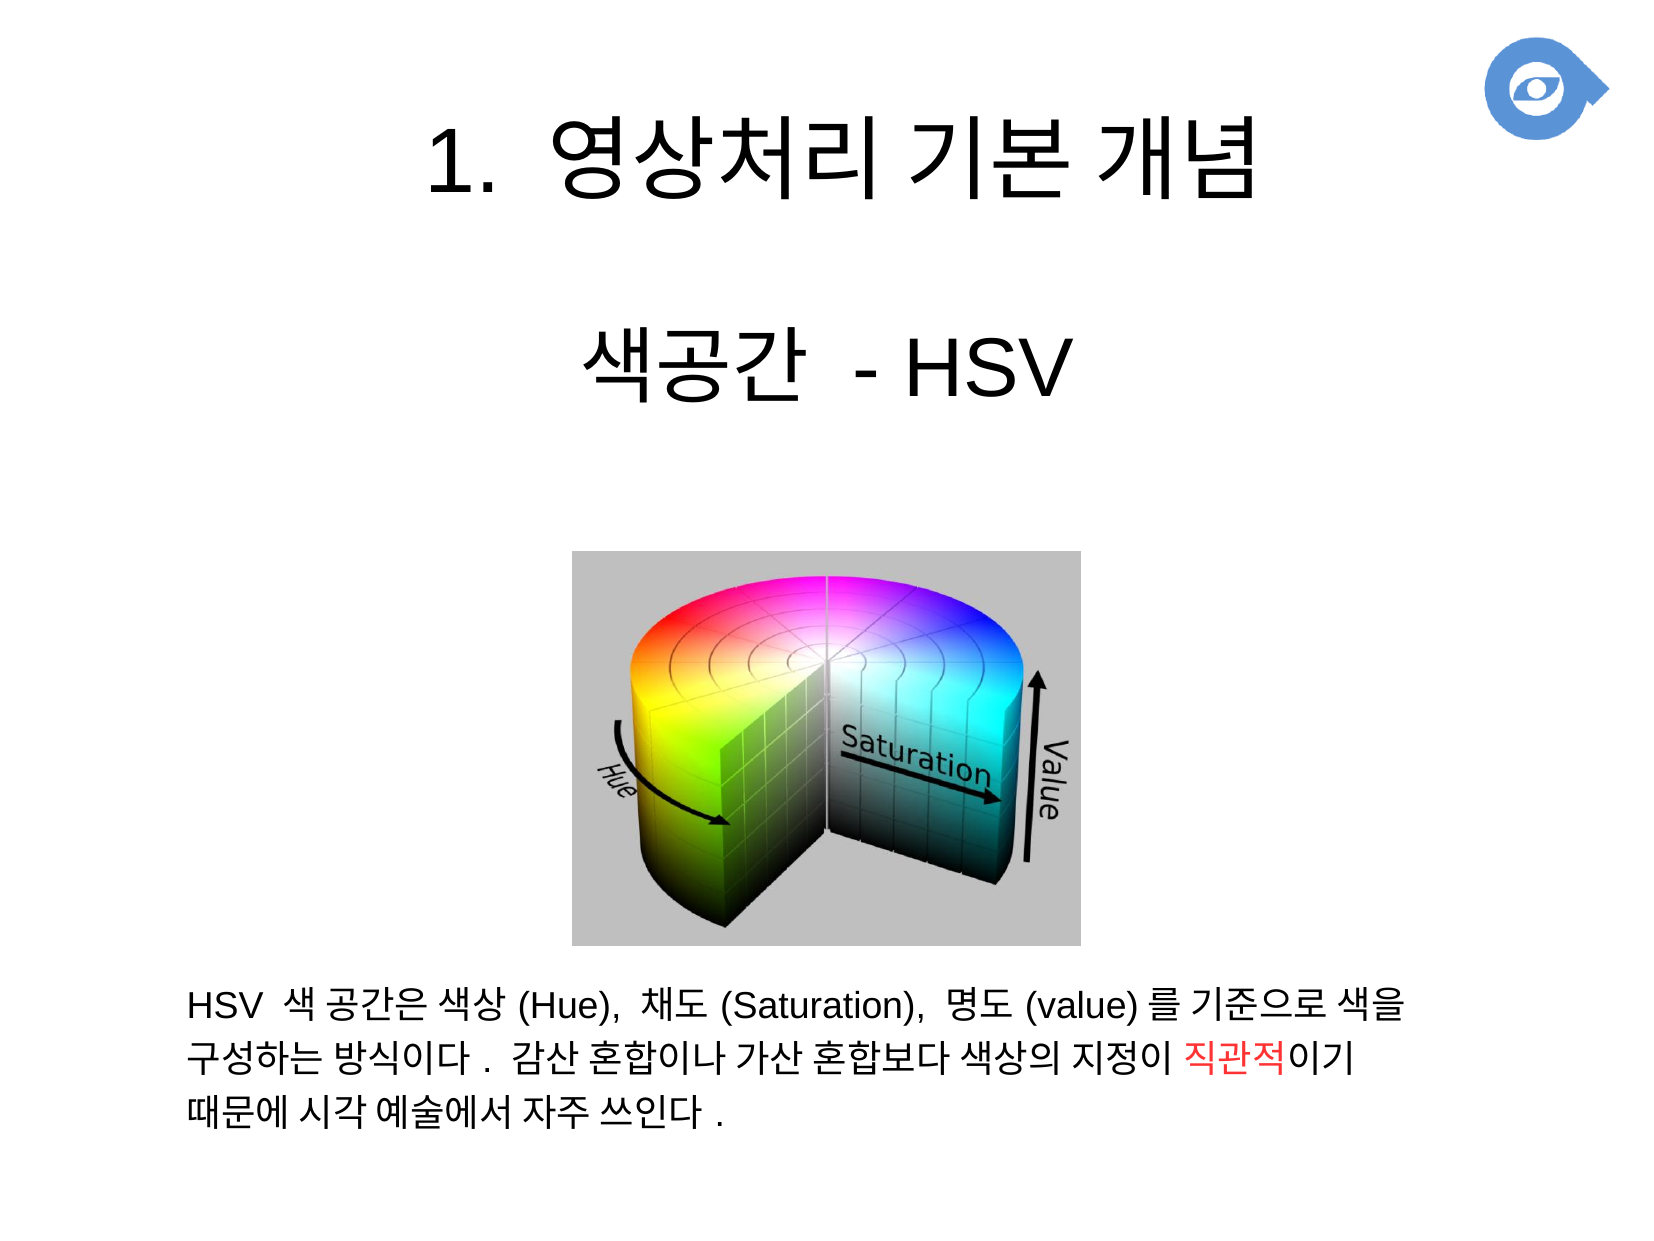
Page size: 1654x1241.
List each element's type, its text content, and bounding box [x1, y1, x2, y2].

title 1. 영상처리 기본 개념 [82, 49, 1571, 257]
picture [1450, 10, 1636, 166]
text_box 색공간 - HSV [485, 292, 1169, 437]
text_box HSV 색 공간은 색상(Hue), 채도(Saturation), 명도(value)를 기준으로 색을 구성하는 방식이다. 감산 혼합이나 가산 혼합보다 색상의 지정이 직관적이기 때문에 시각 예술에서 자주 쓰인다. [171, 967, 1475, 1163]
picture [572, 551, 1081, 946]
